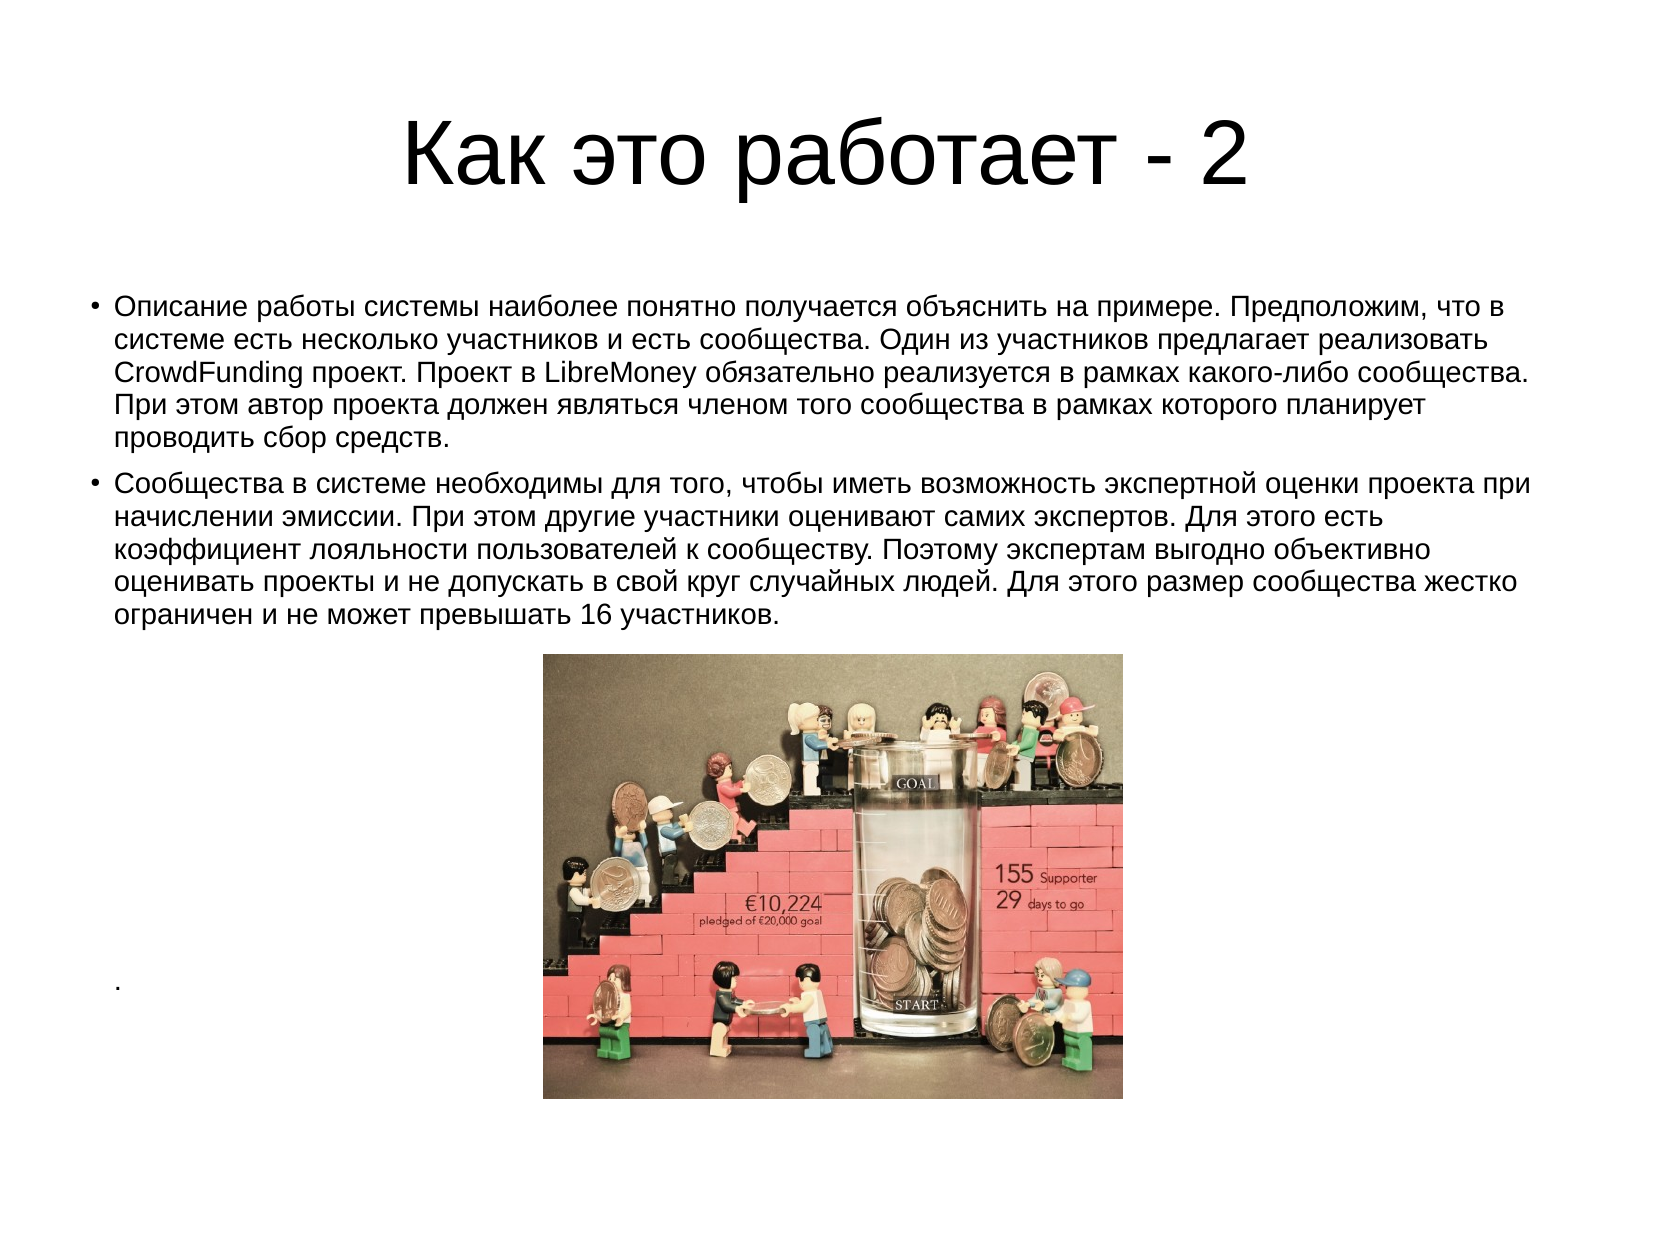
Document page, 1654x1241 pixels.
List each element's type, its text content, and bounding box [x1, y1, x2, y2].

picture [543, 654, 1123, 1099]
title Как это работает - 2 [82, 49, 1571, 257]
list Описание работы системы наиболее понятно получается объяснить на примере. Предположим, что в системе есть несколько участников и есть сообщества. Один из участников предлагает реализовать CrowdFunding проект. Проект в LibreMoney обязательно реализуется в рамках какого-либо сообщества. При этом автор проекта должен являться членом того сообщества в рамках которого планирует проводить сбор средств. Сообщества в системе необходимы для того, чтобы иметь возможность экспертной оценки проекта при начислении эмиссии. При этом другие участники оценивают самих экспертов. Для этого есть коэффициент лояльности пользователей к сообществу. Поэтому экспертам выгодно объективно оценивать проекты и не допускать в свой круг случайных людей. Для этого размер сообщества жестко ограничен и не может превышать 16 участников. . [82, 290, 1571, 1010]
